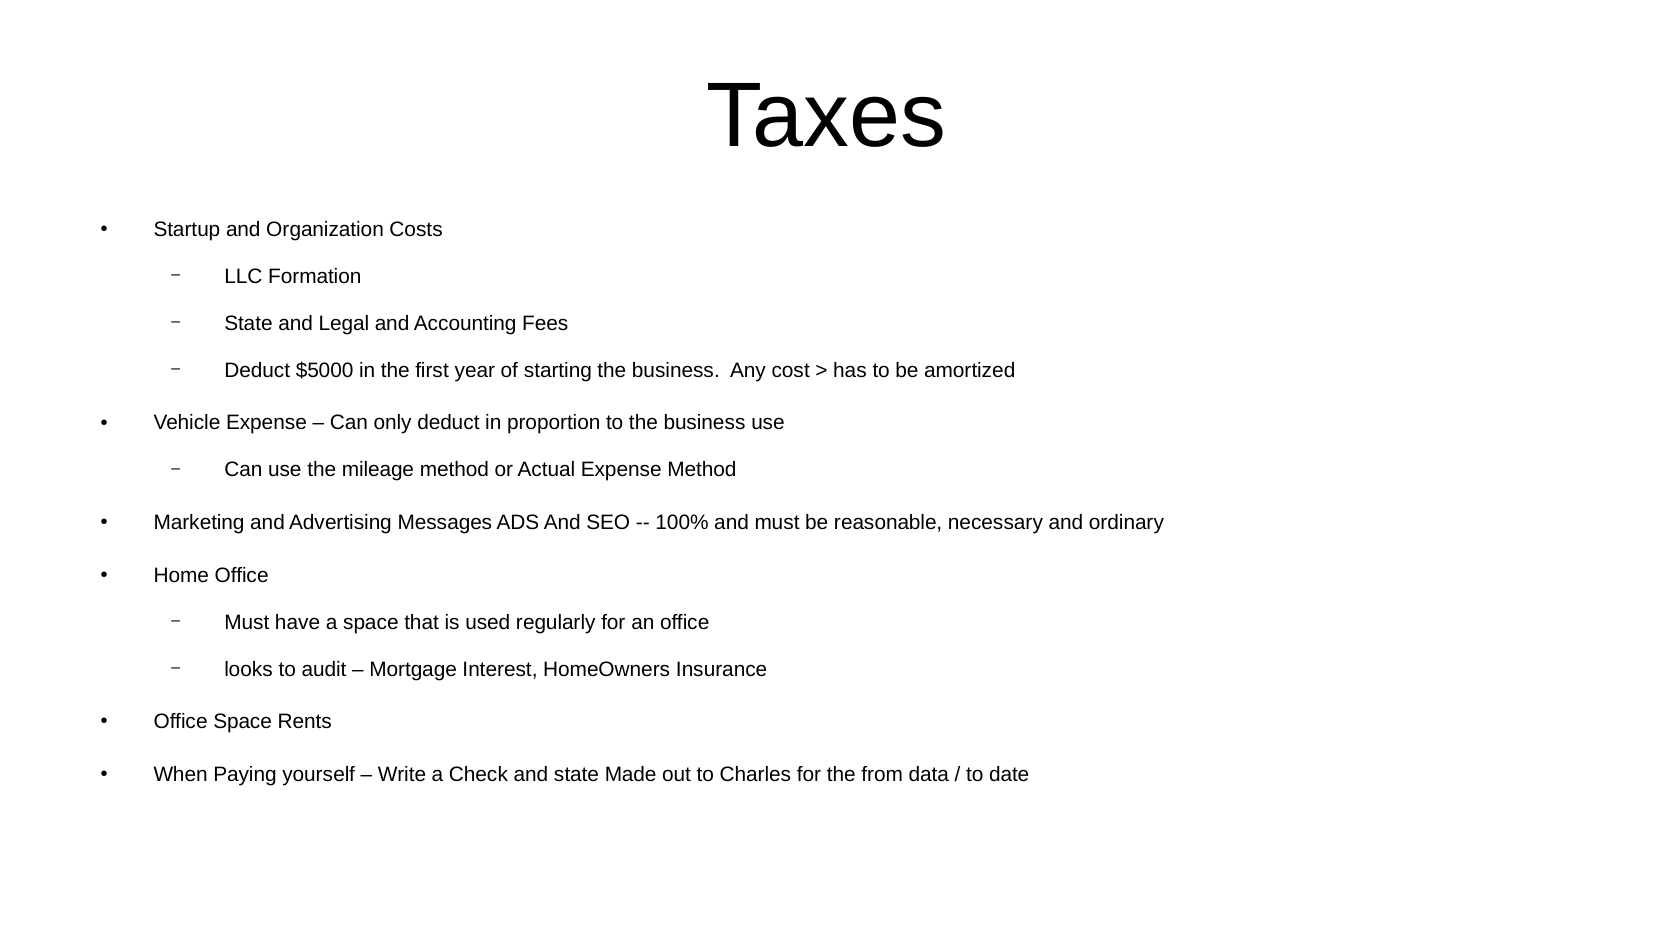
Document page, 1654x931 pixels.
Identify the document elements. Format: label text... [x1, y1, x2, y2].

list Startup and Organization Costs LLC Formation State and Legal and Accounting Fees Deduct $5000 in the first year of starting the business. Any cost > has to be amortized Vehicle Expense – Can only deduct in proportion to the business use Can use the mileage method or Actual Expense Method Marketing and Advertising Messages ADS And SEO -- 100% and must be reasonable, necessary and ordinary Home Office Must have a space that is used regularly for an office looks to audit – Mortgage Interest, HomeOwners Insurance Office Space Rents When Paying yourself – Write a Check and state Made out to Charles for the from data / to date [82, 217, 1613, 901]
title Taxes [82, 37, 1571, 193]
